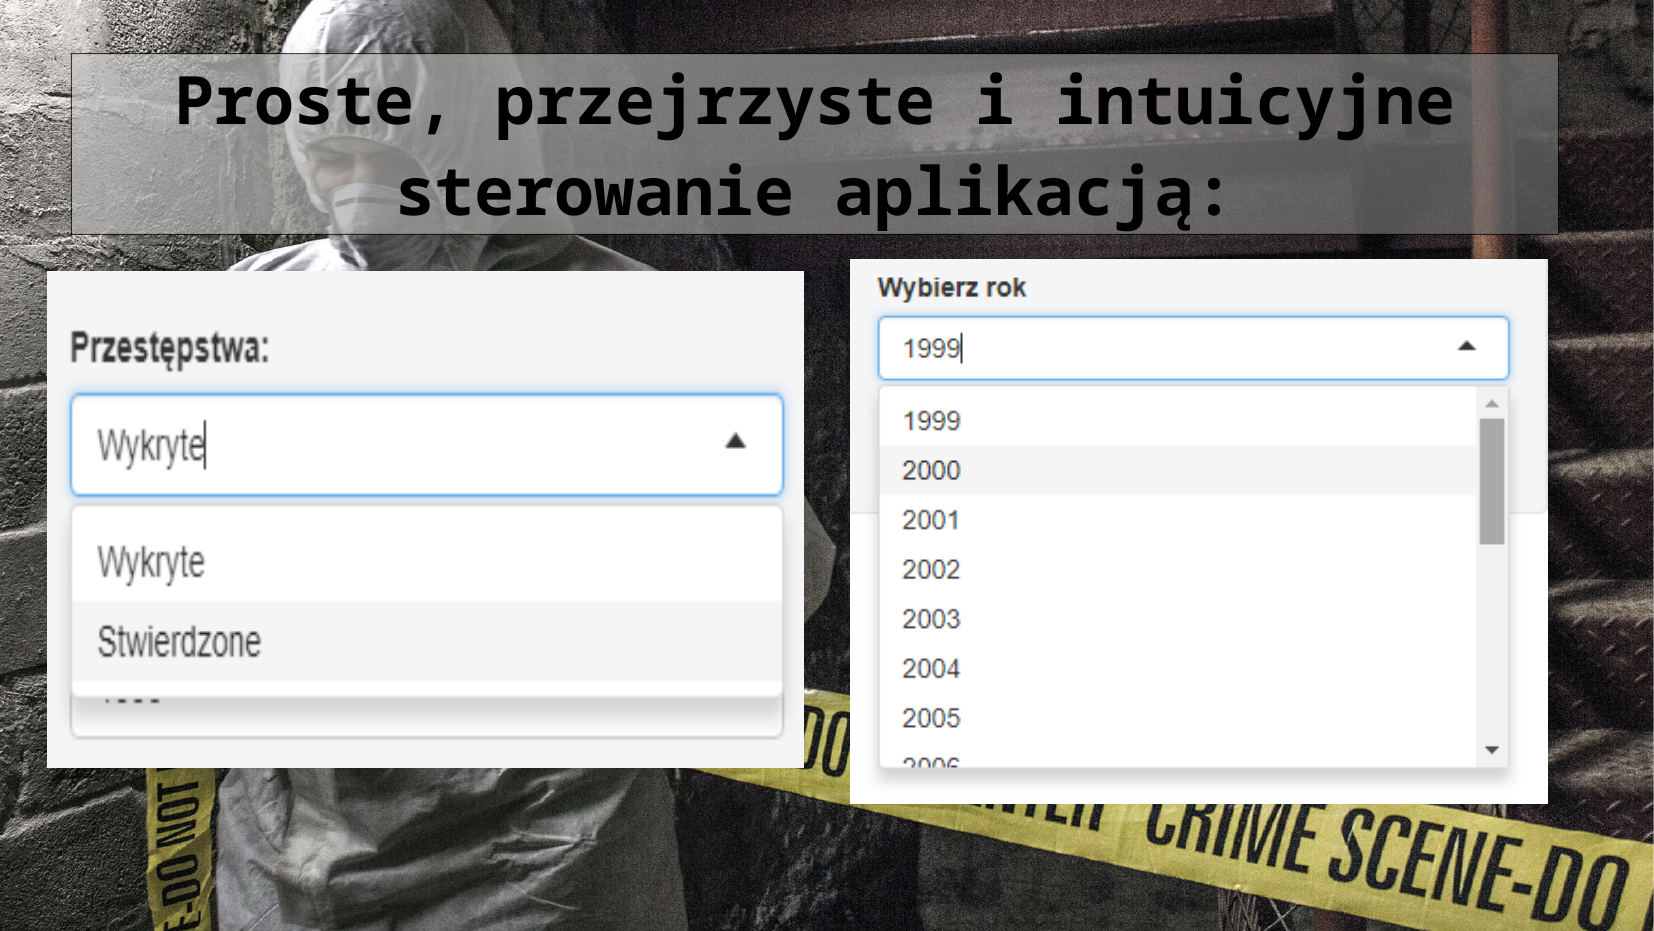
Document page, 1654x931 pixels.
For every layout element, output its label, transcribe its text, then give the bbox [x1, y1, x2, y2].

picture [0, 0, 1654, 931]
subtitle Proste, przejrzyste i intuicyjne sterowanie aplikacją: [70, 63, 1559, 225]
